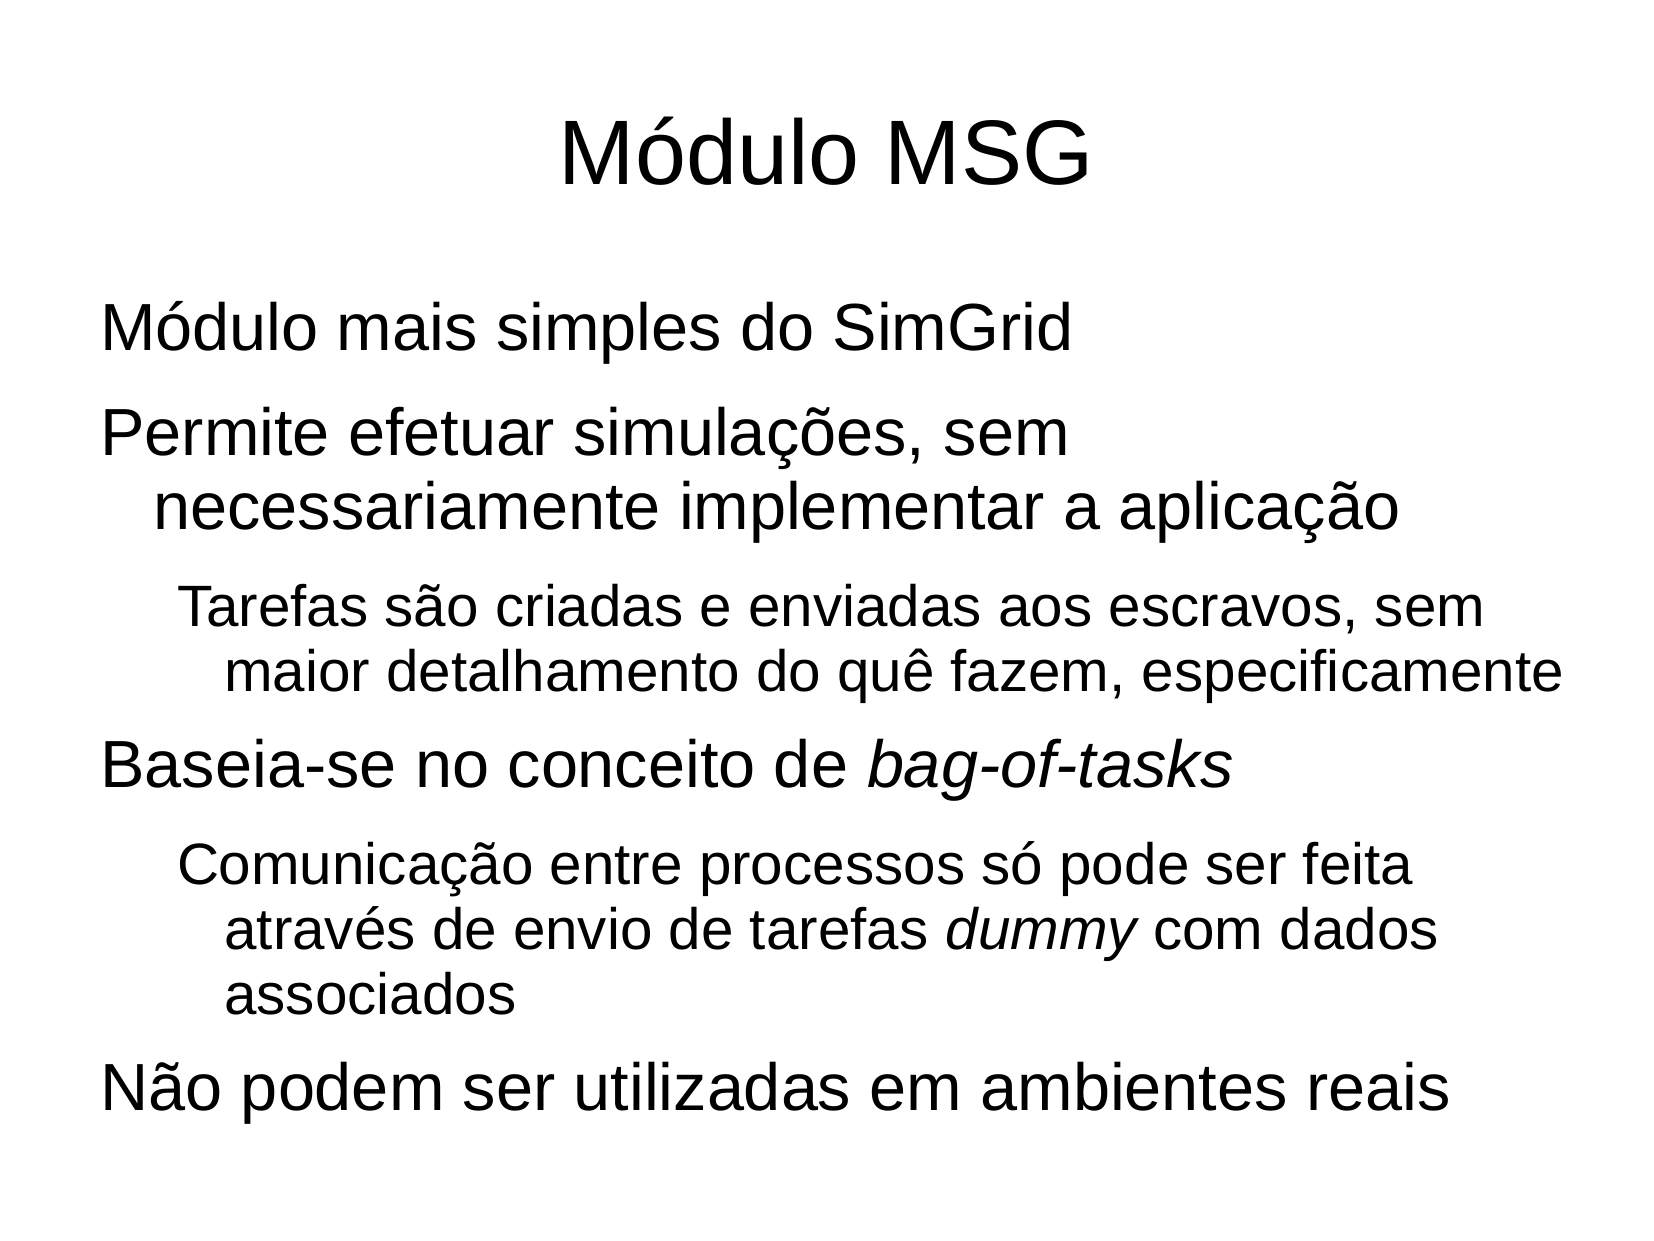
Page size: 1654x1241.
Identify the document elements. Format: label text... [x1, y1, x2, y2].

list Módulo mais simples do SimGrid Permite efetuar simulações, sem necessariamente implementar a aplicação Tarefas são criadas e enviadas aos escravos, sem maior detalhamento do quê fazem, especificamente Baseia-se no conceito de bag-of-tasks Comunicação entre processos só pode ser feita através de envio de tarefas dummy com dados associados Não podem ser utilizadas em ambientes reais [82, 290, 1571, 1123]
title Módulo MSG [82, 49, 1571, 257]
